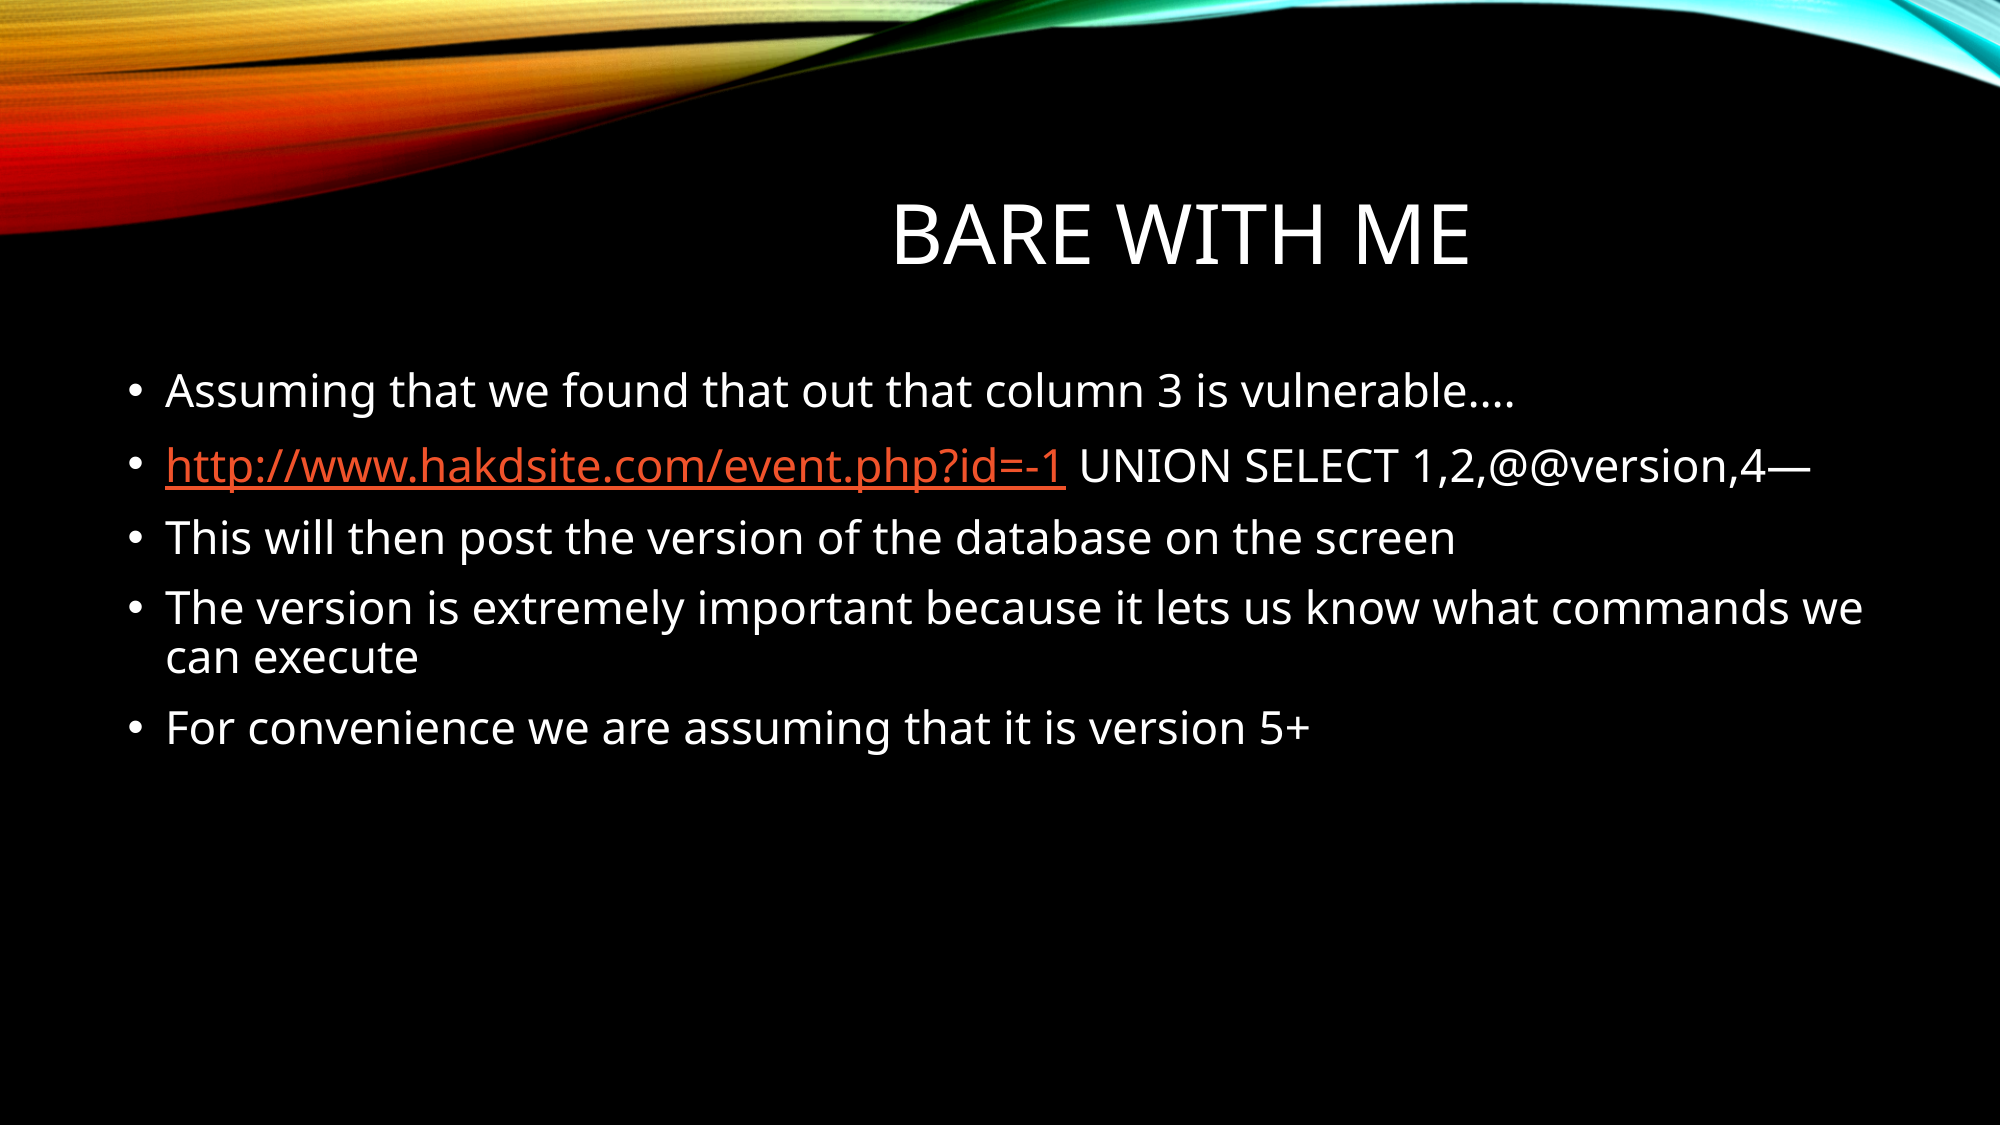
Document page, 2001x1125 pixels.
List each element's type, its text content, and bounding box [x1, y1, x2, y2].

title Bare with me [474, 125, 1888, 338]
list Assuming that we found that out that column 3 is vulnerable…. http://www.hakdsite.com/event.php?id=-1 UNION SELECT 1,2,@@version,4— This will then post the version of the database on the screen The version is extremely important because it lets us know what commands we can execute For convenience we are assuming that it is version 5+ [112, 360, 1888, 1021]
picture [0, 0, 2000, 237]
